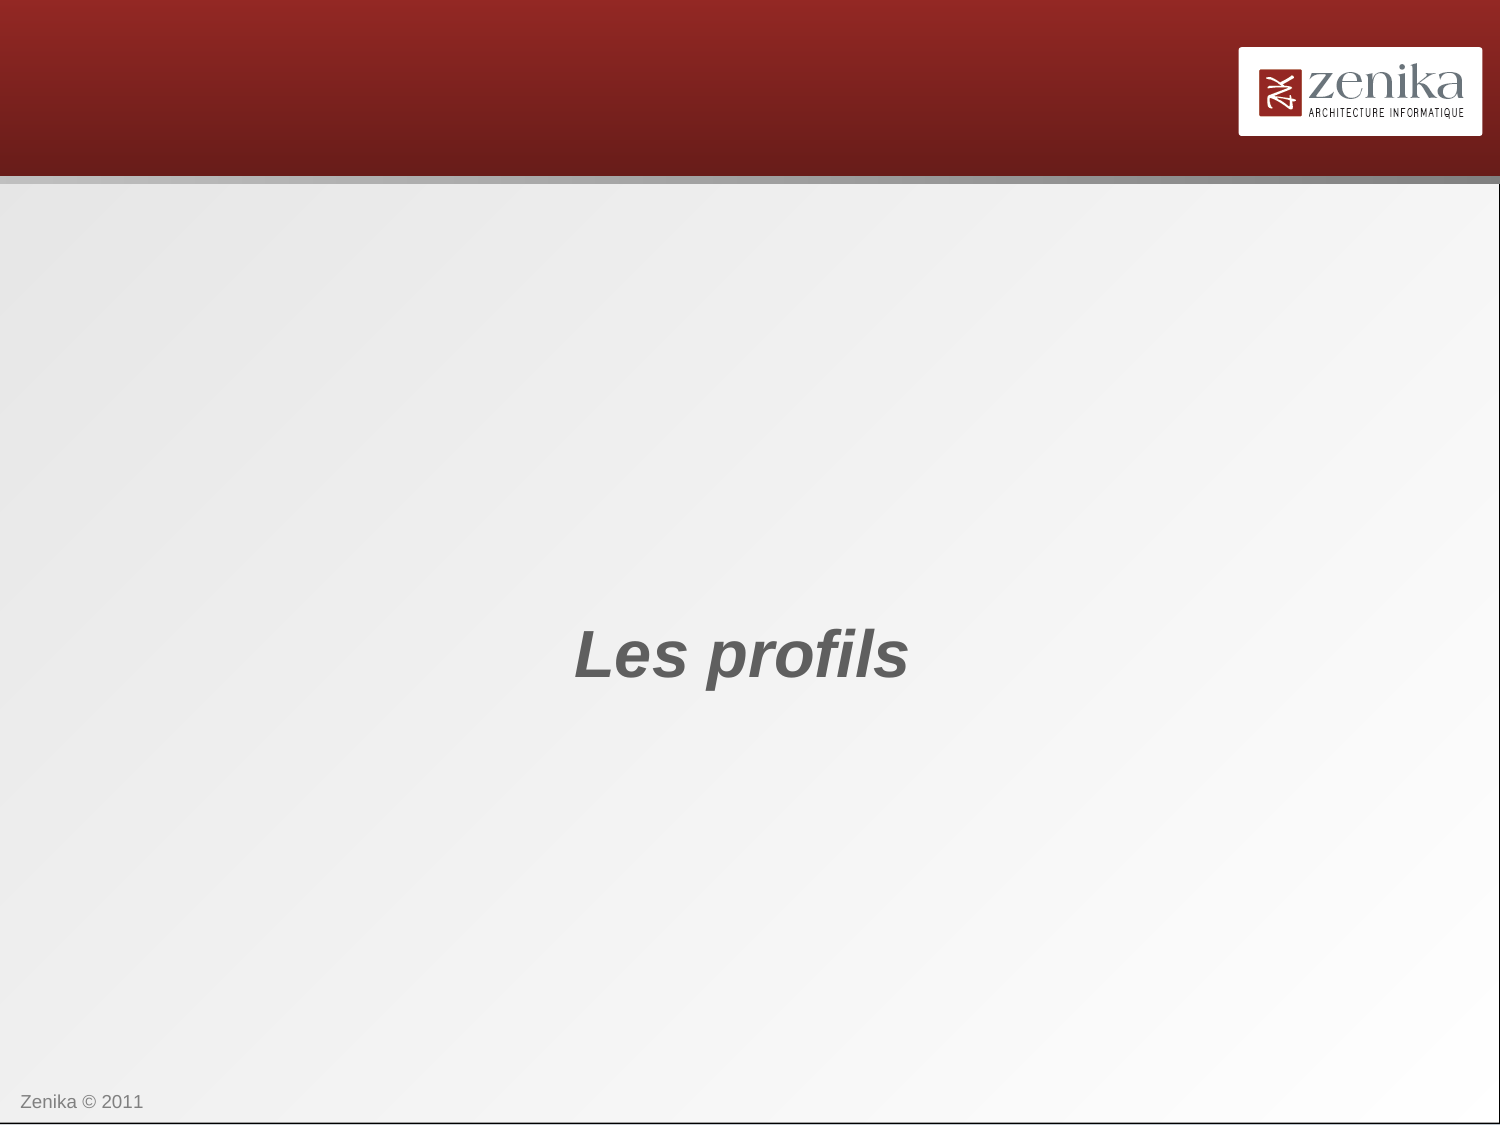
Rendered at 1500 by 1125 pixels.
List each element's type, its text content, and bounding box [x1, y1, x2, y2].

text_box Les profils [50, 249, 1435, 1079]
picture [1257, 58, 1464, 125]
